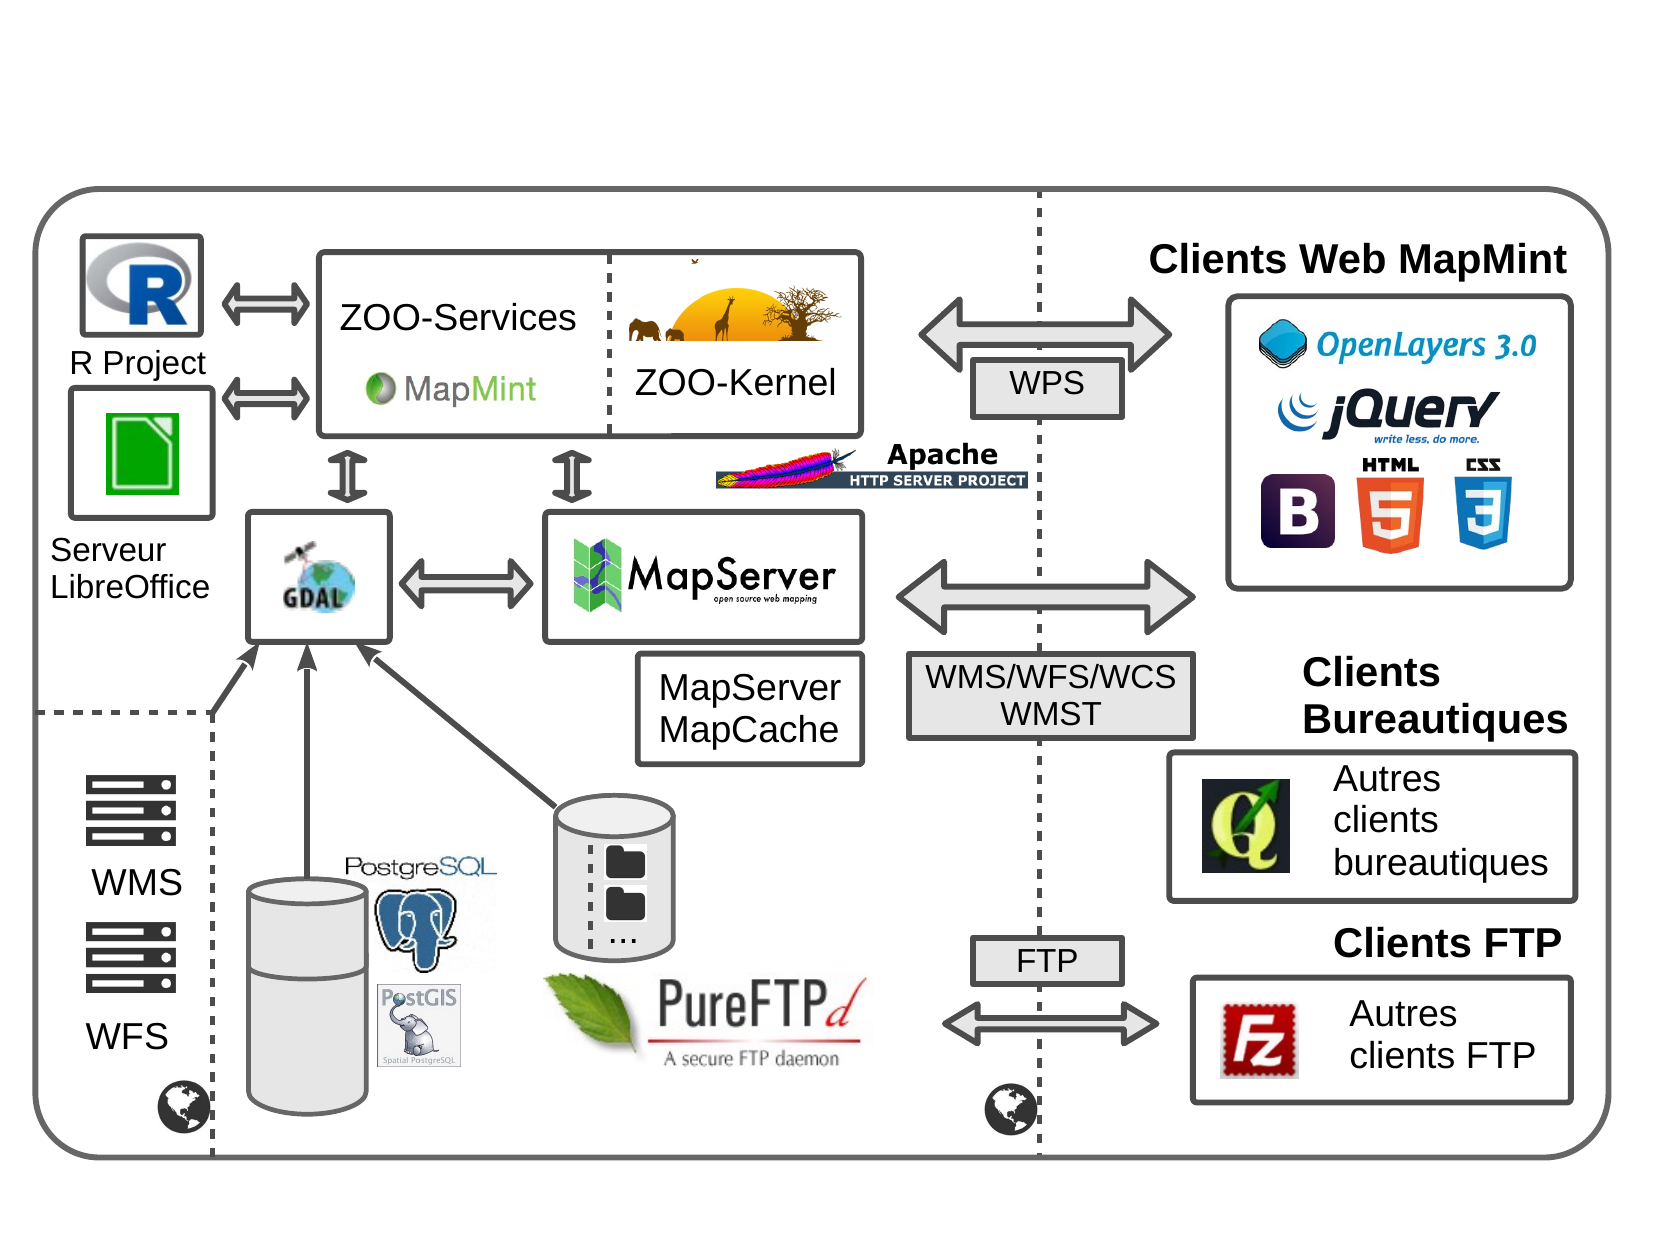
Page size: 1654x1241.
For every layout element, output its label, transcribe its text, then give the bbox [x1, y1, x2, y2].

picture [716, 440, 1028, 494]
picture [82, 918, 179, 997]
picture [980, 1081, 1040, 1138]
picture [86, 240, 197, 331]
text_box ZOO-Services [324, 288, 597, 352]
text_box Clients Bureautiques [1287, 641, 1654, 750]
text_box Clients FTP [1318, 911, 1595, 982]
text_box Autres clients bureautiques [1318, 750, 1567, 891]
picture [604, 885, 647, 901]
text_box [248, 892, 367, 1115]
picture [603, 254, 861, 341]
text_box [330, 452, 365, 501]
text_box WPS [972, 360, 1123, 418]
picture [1202, 779, 1290, 873]
text_box [944, 1004, 1157, 1044]
picture [1525, 339, 1532, 353]
text_box Autres clients FTP [1334, 985, 1583, 1085]
text_box WMS/WFS/WCS WMST [909, 653, 1193, 738]
picture [106, 418, 179, 495]
picture [1259, 316, 1536, 372]
picture [1220, 1001, 1299, 1079]
picture [377, 984, 461, 1068]
picture [543, 972, 874, 1068]
text_box Serveur LibreOffice [35, 523, 231, 619]
text_box [401, 560, 531, 607]
text_box [555, 452, 589, 501]
text_box Clients Web MapMint [1133, 228, 1595, 300]
picture [153, 1078, 213, 1136]
picture [283, 541, 355, 613]
text_box [224, 285, 308, 323]
picture [82, 771, 179, 850]
picture [604, 844, 647, 880]
text_box MapServer MapCache [643, 659, 863, 759]
text_box R Project [54, 337, 237, 418]
picture [1261, 474, 1335, 548]
picture [1356, 458, 1424, 554]
text_box [237, 379, 308, 418]
text_box ZOO-Kernel [620, 354, 869, 412]
text_box [921, 299, 1170, 370]
text_box ... [592, 901, 733, 959]
text_box FTP [972, 937, 1123, 985]
picture [566, 530, 842, 619]
text_box WFS [70, 1007, 201, 1065]
picture [1454, 458, 1512, 550]
text_box WMS [76, 854, 207, 912]
picture [357, 365, 544, 411]
picture [346, 854, 497, 973]
picture [1277, 387, 1501, 444]
text_box [898, 561, 1193, 633]
text_box [555, 818, 674, 961]
